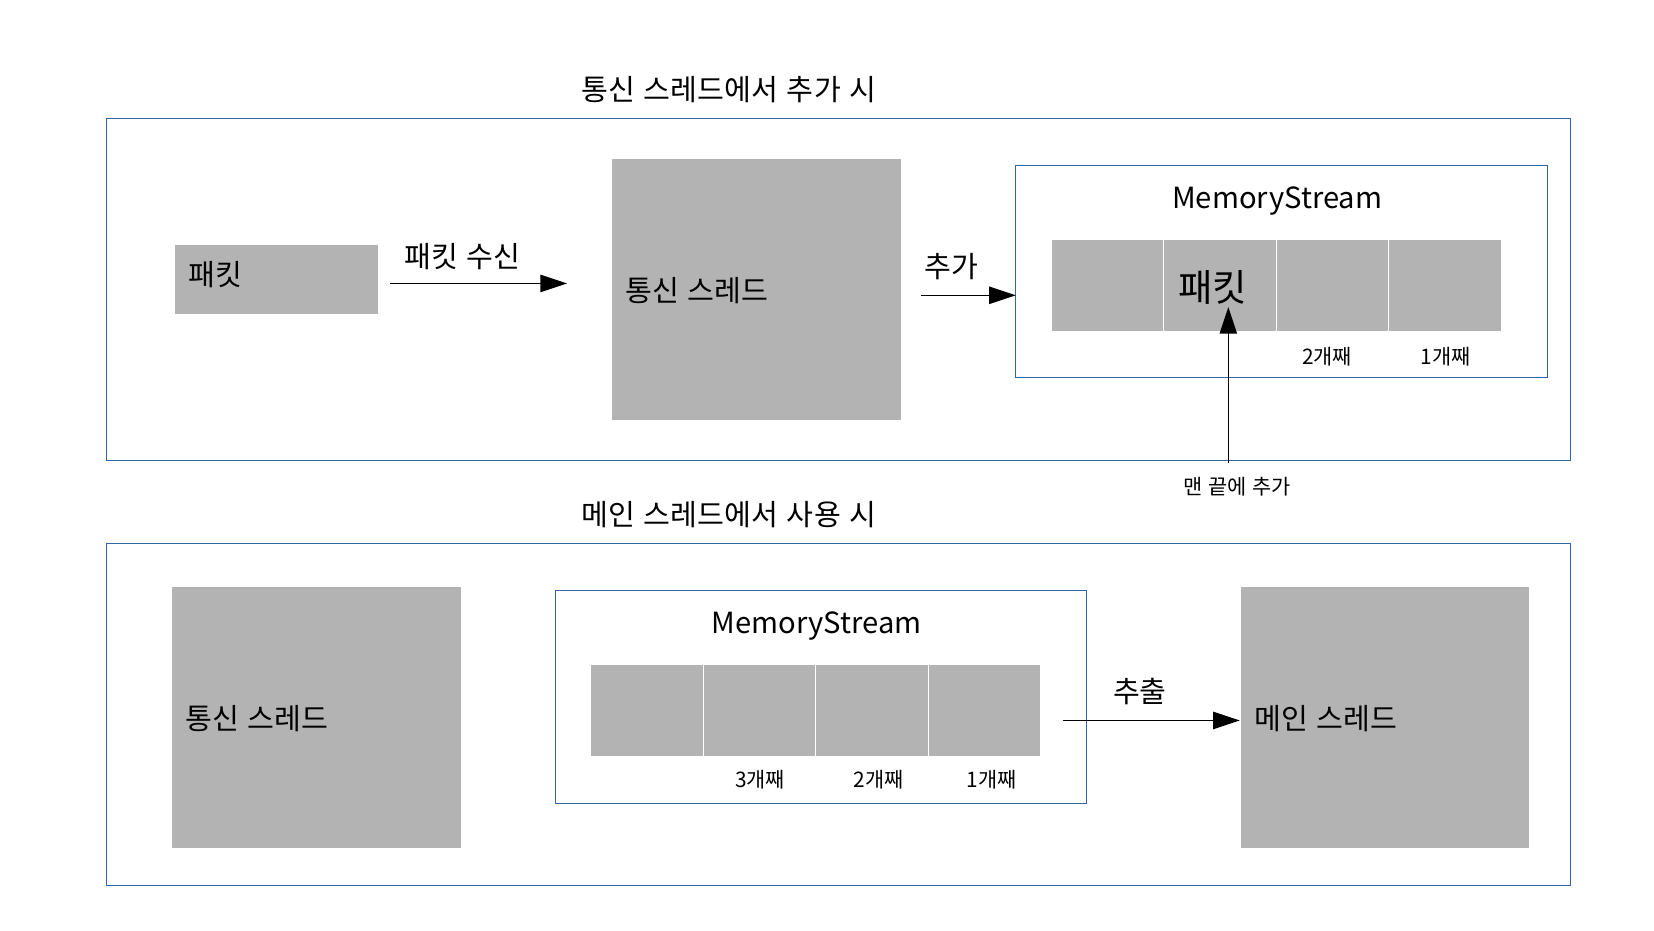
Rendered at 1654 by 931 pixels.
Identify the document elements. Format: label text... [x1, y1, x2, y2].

table_header [704, 665, 815, 756]
table_header 통신 스레드 [612, 159, 901, 420]
table_header 패킷 [175, 245, 378, 314]
table_header 패킷 [1164, 240, 1276, 331]
table_header 메인 스레드 [1241, 587, 1529, 848]
table_header [1052, 294, 1163, 331]
table_header [1389, 240, 1501, 331]
text_box 3개째 2개째 1개째 [720, 755, 1063, 801]
text_box 맨 끝에 추가 [1169, 463, 1512, 508]
text_box 메인 스레드에서 사용 시 [566, 484, 1075, 542]
text_box MemoryStream [1157, 167, 1477, 225]
table_header 패킷 [1186, 277, 1190, 293]
table_header [1277, 240, 1388, 331]
table_header [816, 665, 928, 755]
text_box 추출 [1098, 661, 1205, 719]
text_box 통신 스레드에서 추가 시 [566, 59, 1075, 117]
table_header [591, 665, 703, 756]
table_header 통신 스레드 [172, 587, 461, 848]
text_box 2개째 1개째 [1287, 333, 1630, 378]
text_box MemoryStream [696, 592, 1016, 650]
text_box 추가 [909, 236, 1182, 294]
text_box 패킷 수신 [389, 226, 576, 284]
table_header [929, 665, 1040, 755]
